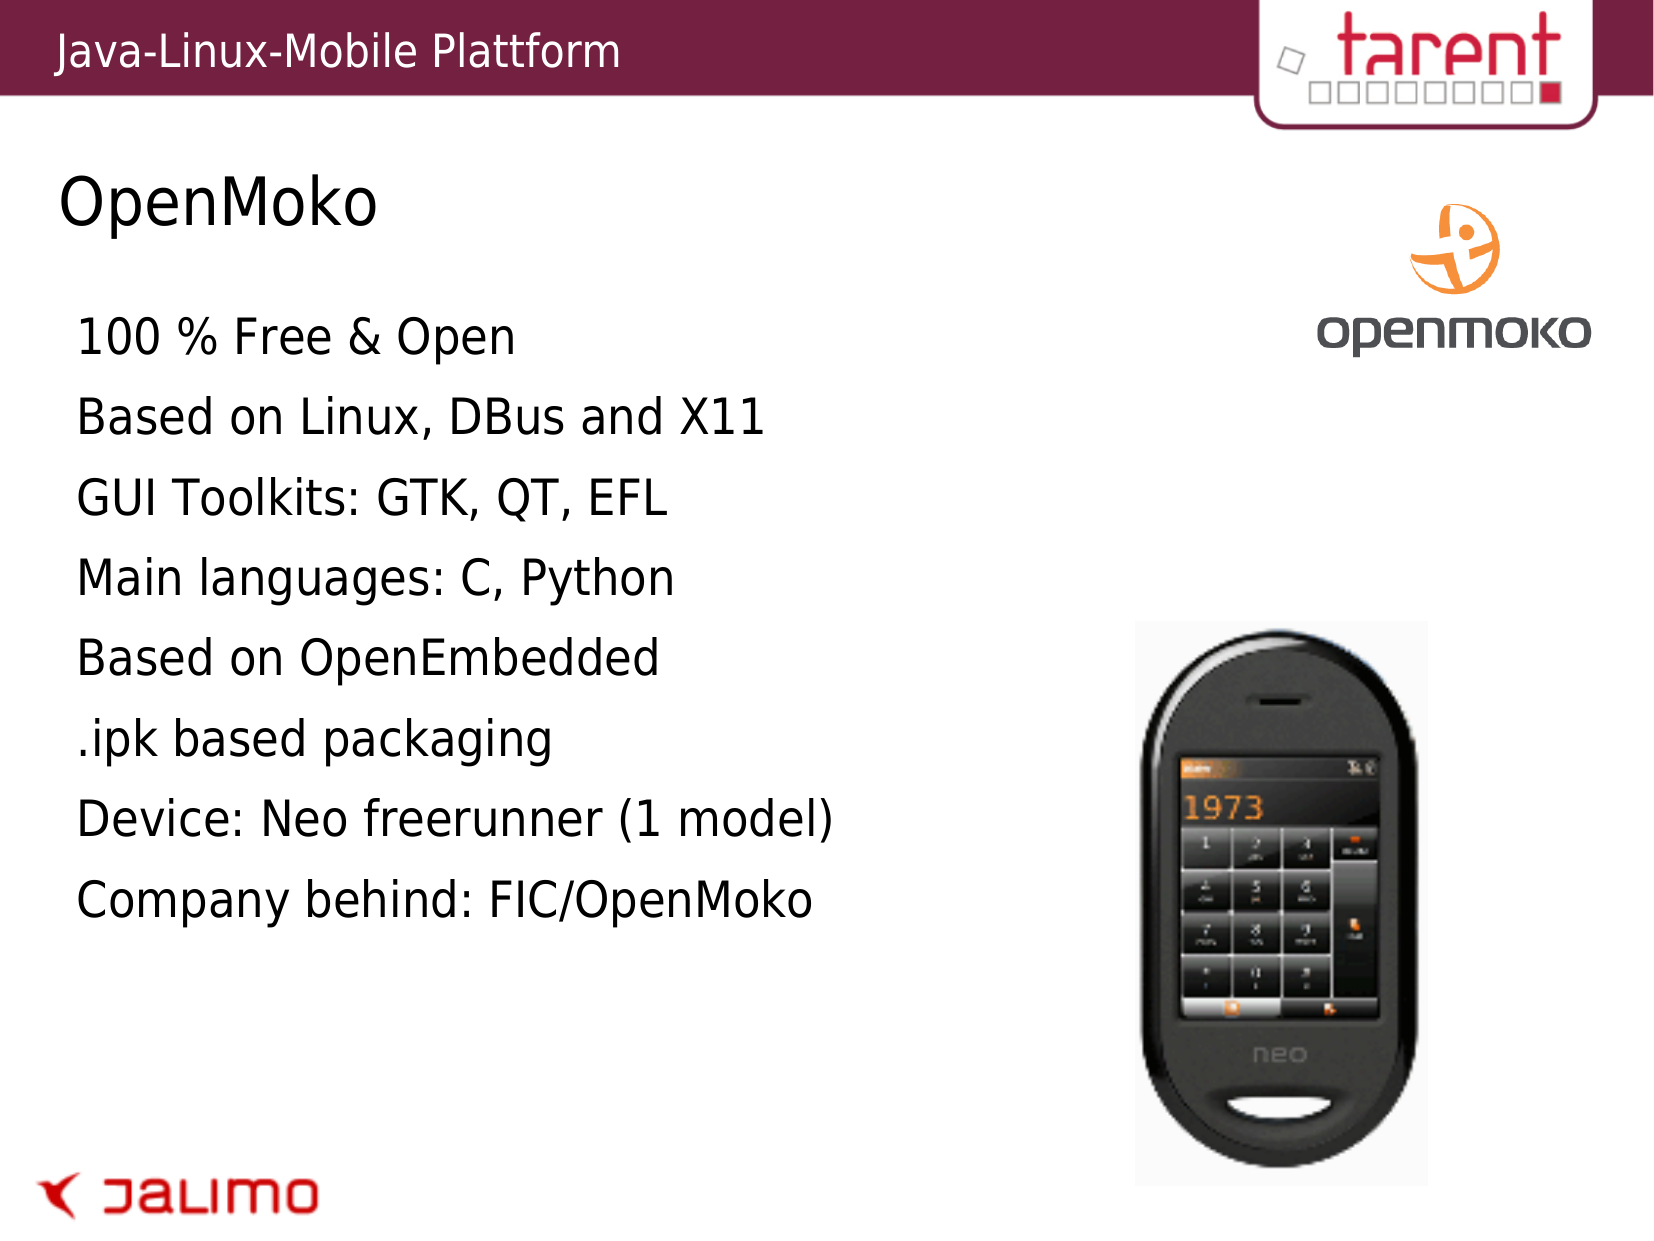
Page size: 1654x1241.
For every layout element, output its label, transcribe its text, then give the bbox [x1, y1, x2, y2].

picture [1135, 621, 1428, 1186]
title OpenMoko [59, 162, 1625, 241]
picture [0, 0, 1654, 146]
picture [32, 1171, 324, 1222]
picture [1311, 196, 1596, 363]
list 100 % Free & Open Based on Linux, DBus and X11 GUI Toolkits: GTK, QT, EFL Main languages: C, Python Based on OpenEmbedded .ipk based packaging Device: Neo freerunner (1 model) Company behind: FIC/OpenMoko [59, 307, 1606, 929]
